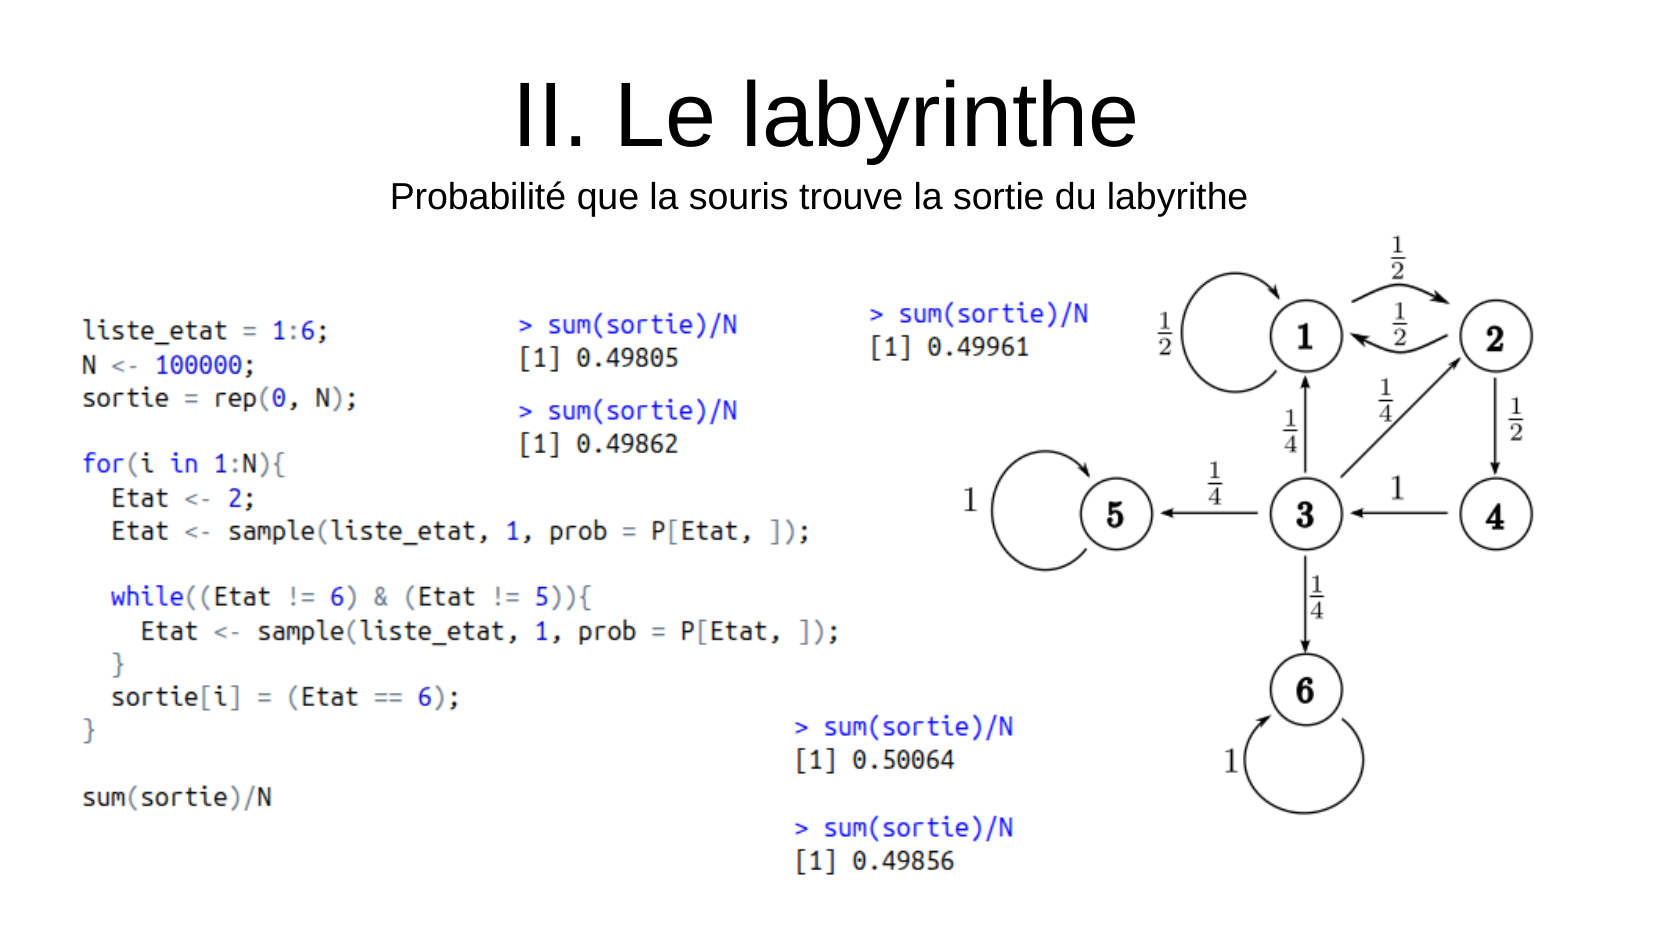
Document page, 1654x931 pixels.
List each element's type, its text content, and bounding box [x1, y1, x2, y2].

picture [68, 234, 1538, 879]
title II. Le labyrinthe [82, 37, 1571, 193]
text_box Probabilité que la souris trouve la sortie du labyrithe [375, 168, 1266, 226]
